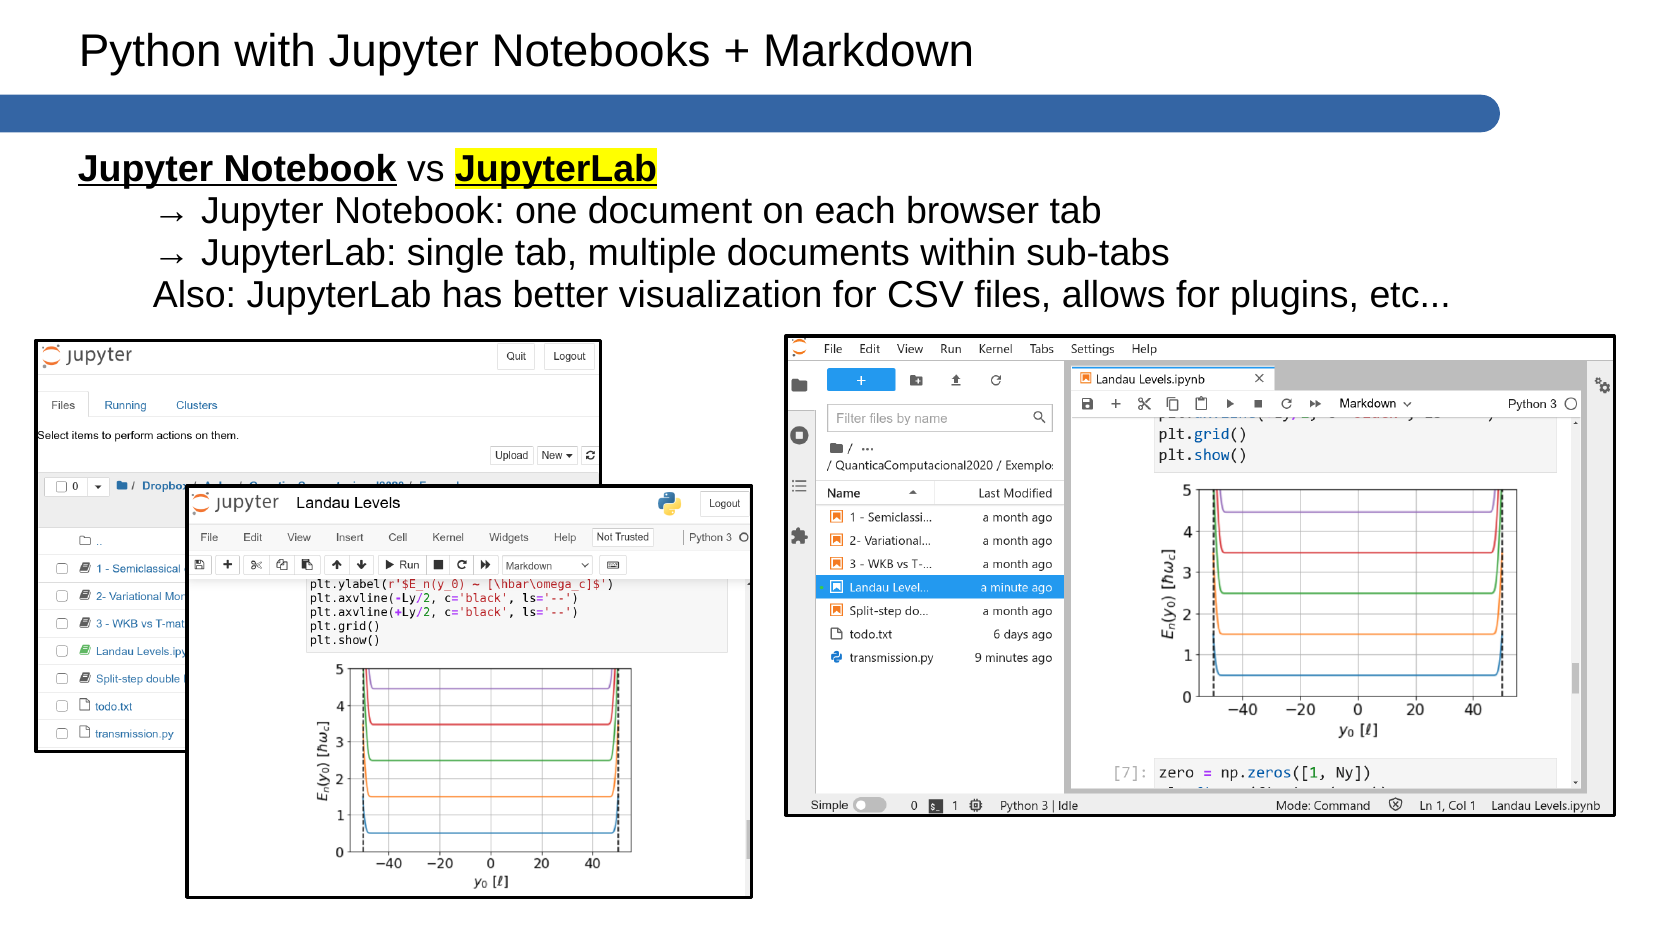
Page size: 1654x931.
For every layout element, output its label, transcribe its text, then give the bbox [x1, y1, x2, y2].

picture [188, 487, 751, 896]
picture [37, 341, 599, 751]
title Python with Jupyter Notebooks + Markdown [78, 25, 1568, 77]
picture [787, 337, 1613, 814]
text_box Jupyter Notebook vs JupyterLab → Jupyter Notebook: one document on each browser tab → JupyterLab: single tab, multiple documents within sub-tabs Also: JupyterLab has better visualization for CSV files, allows for plugins, etc... [63, 140, 1467, 323]
